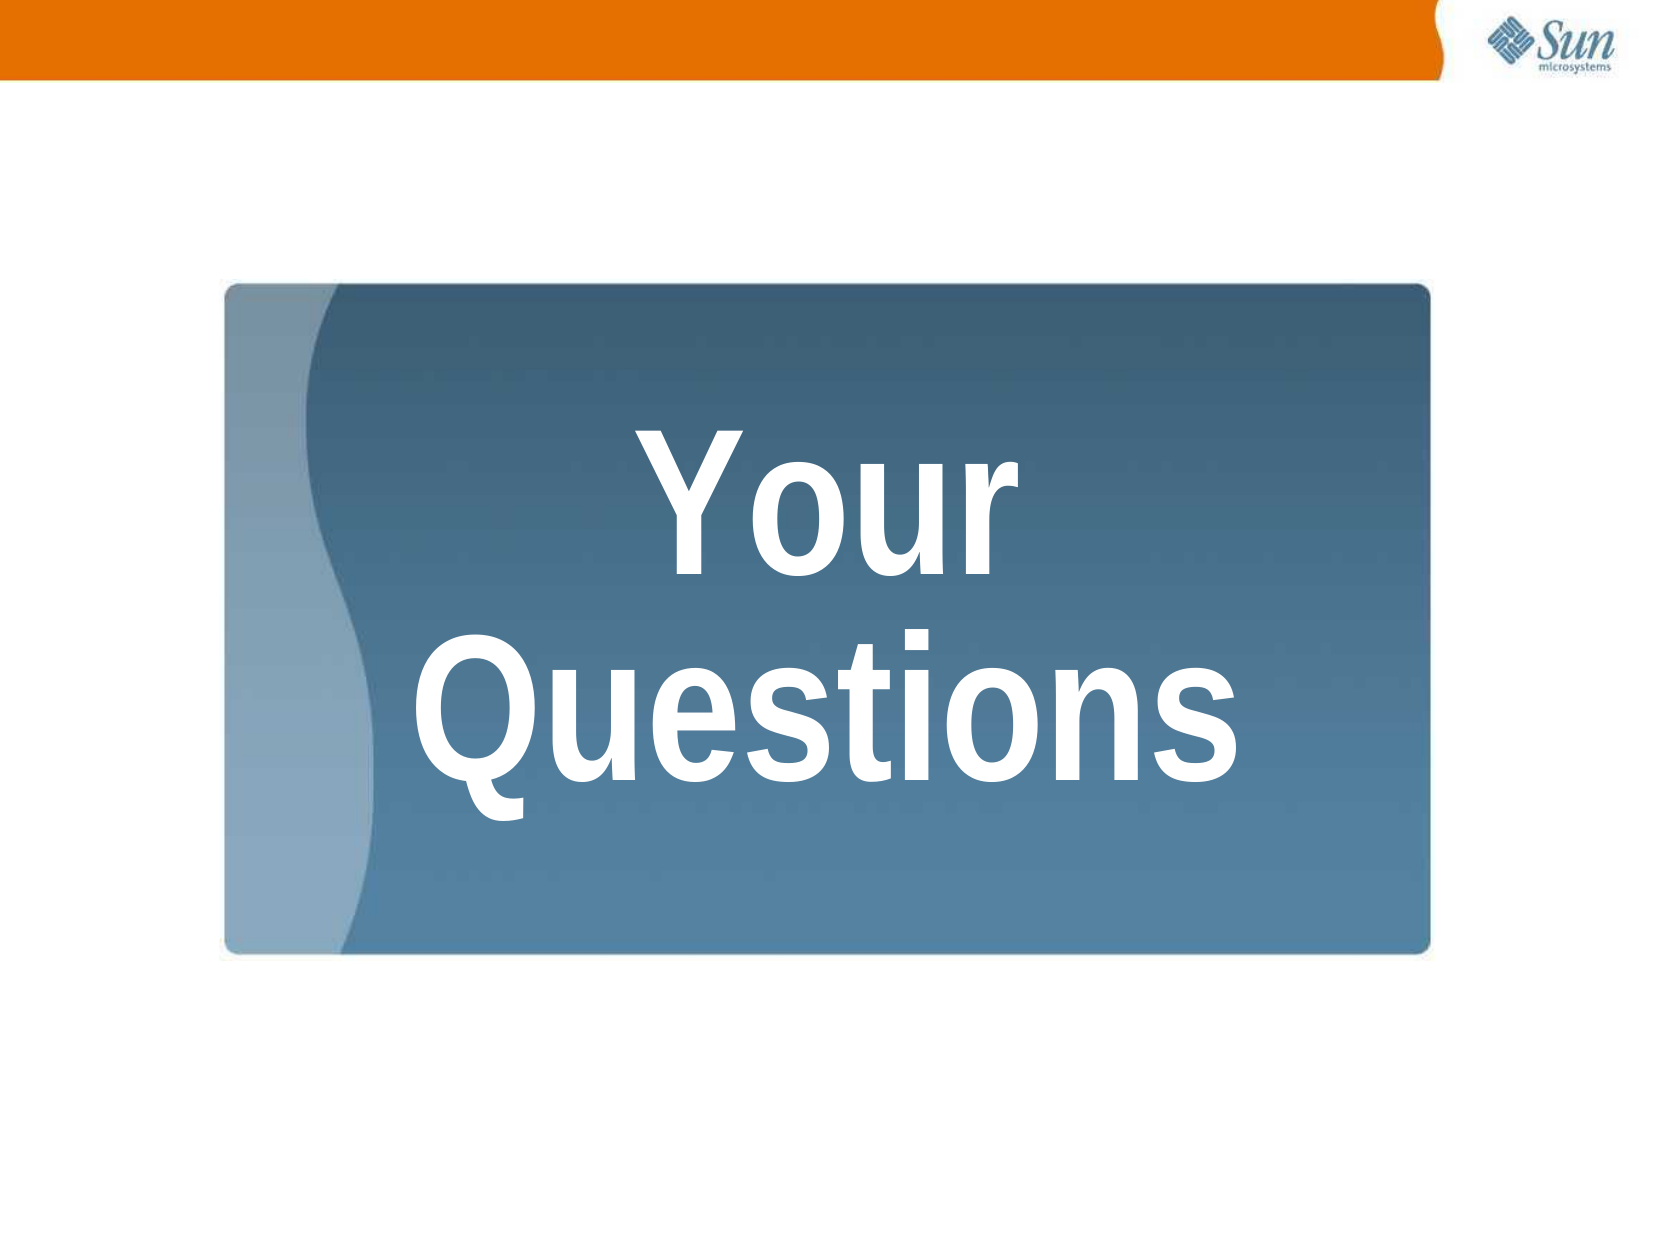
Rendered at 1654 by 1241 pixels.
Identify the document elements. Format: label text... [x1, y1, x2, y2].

text_box Your Questions [441, 658, 510, 759]
picture [0, 0, 1654, 83]
picture [219, 279, 1435, 961]
text_box Your Questions [408, 421, 1245, 819]
